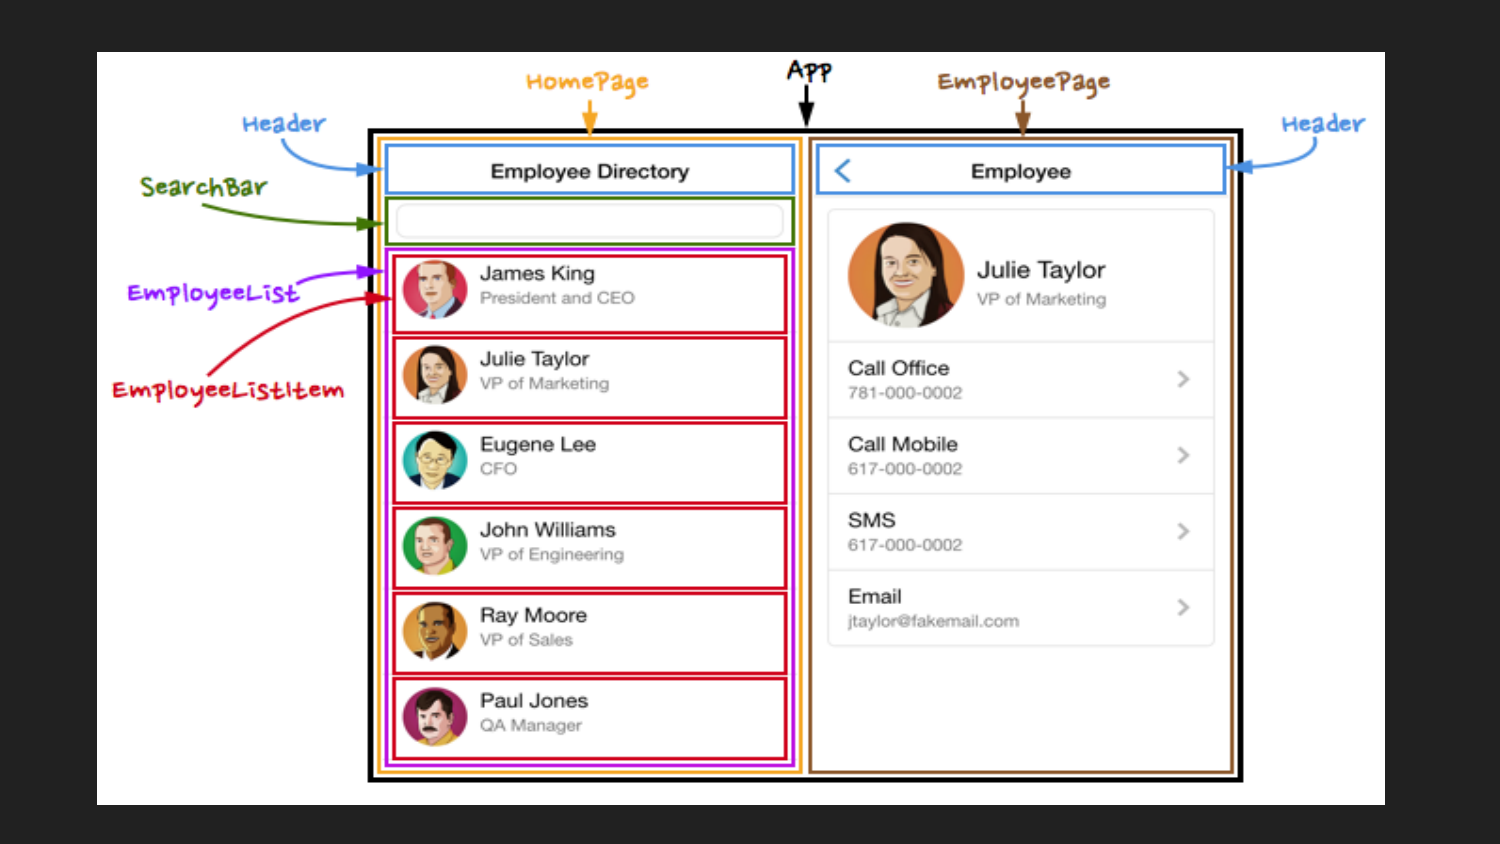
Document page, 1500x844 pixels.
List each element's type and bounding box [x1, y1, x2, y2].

picture [97, 52, 1385, 805]
